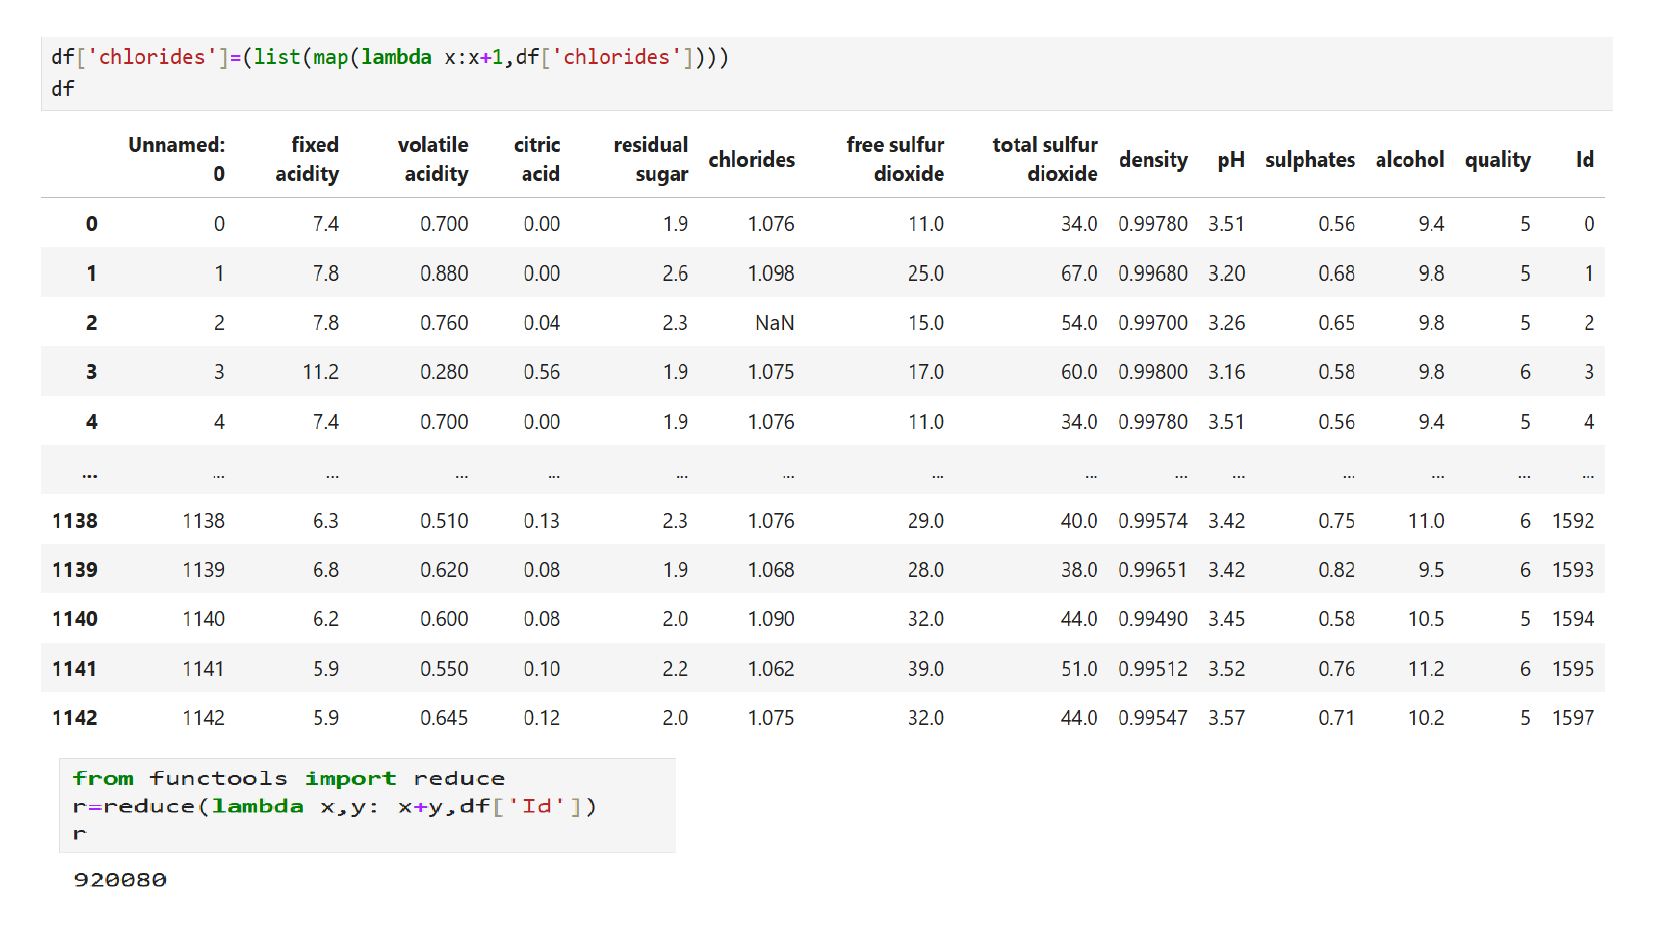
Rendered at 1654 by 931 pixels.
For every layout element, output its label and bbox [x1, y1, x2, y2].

picture [52, 758, 676, 901]
picture [33, 37, 1613, 750]
